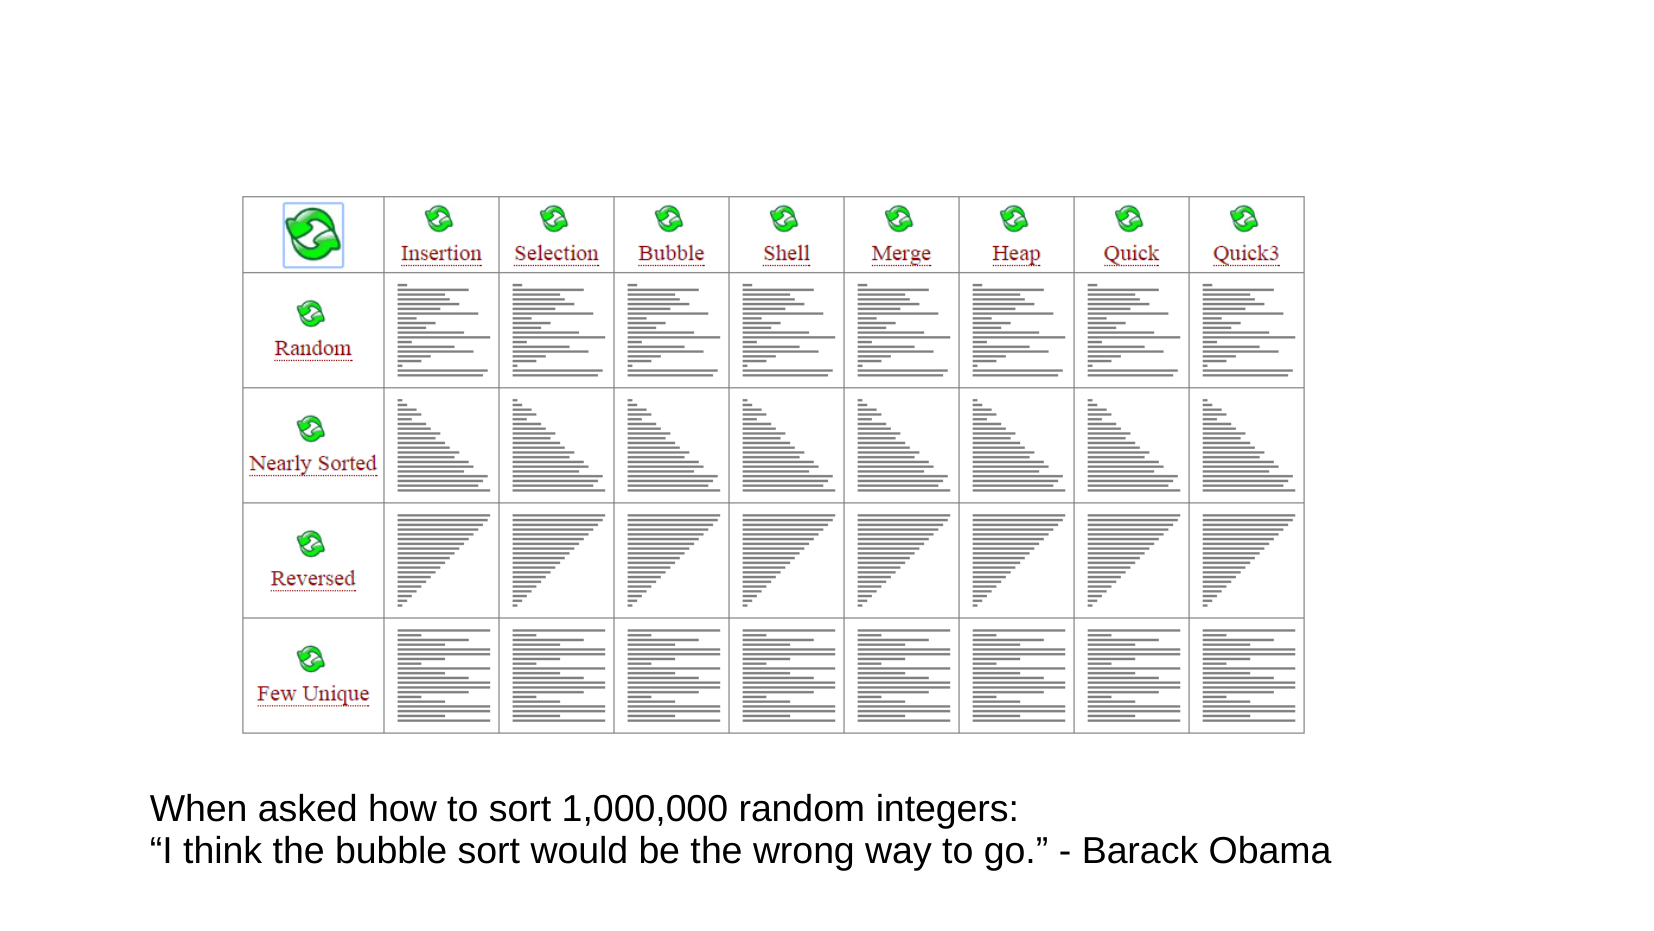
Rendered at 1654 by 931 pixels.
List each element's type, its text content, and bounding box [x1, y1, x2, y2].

text_box When asked how to sort 1,000,000 random integers: “I think the bubble sort would be the wrong way to go.” - Barack Obama [135, 780, 1381, 921]
picture [240, 195, 1306, 736]
